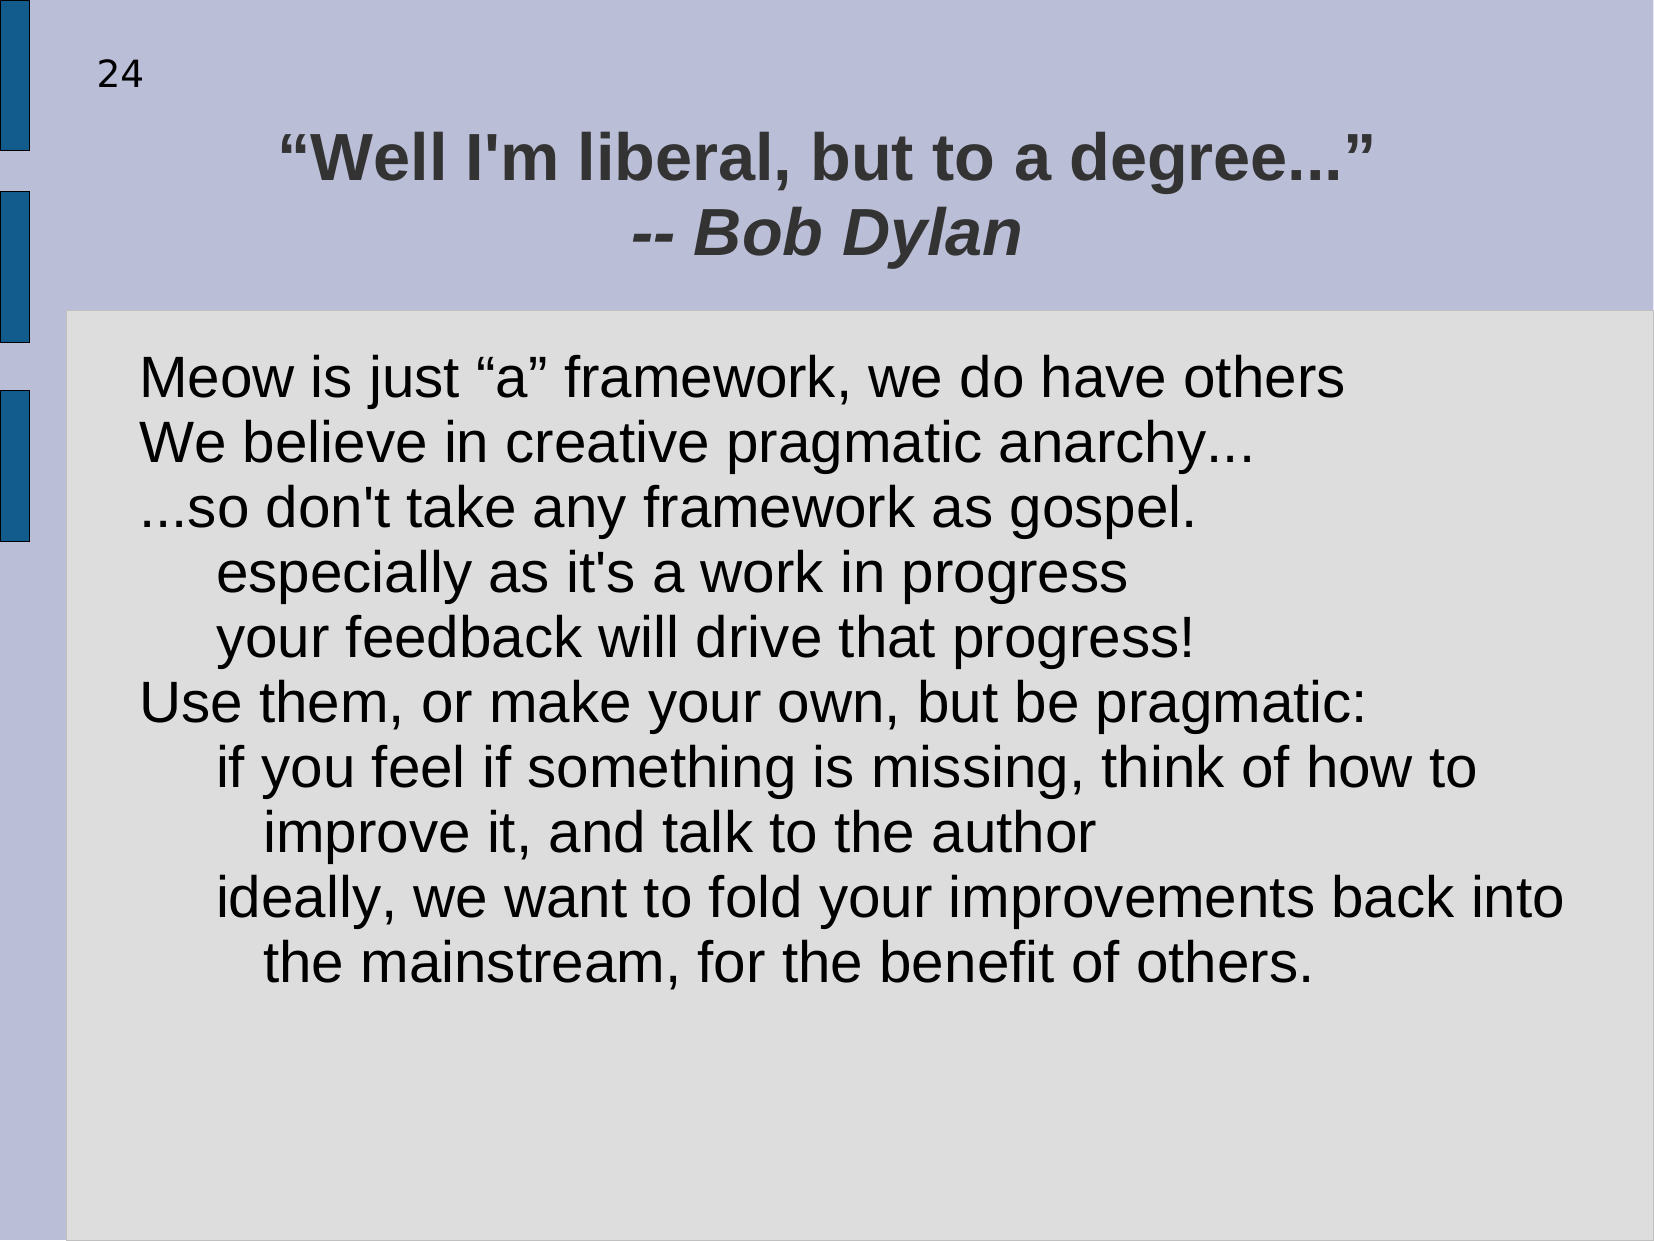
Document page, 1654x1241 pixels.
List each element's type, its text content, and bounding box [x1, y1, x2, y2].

text_box <number> [84, 45, 319, 119]
title “Well I'm liberal, but to a degree...” -- Bob Dylan [121, 91, 1534, 299]
list Meow is just “a” framework, we do have others We believe in creative pragmatic anarchy... ...so don't take any framework as gospel. especially as it's a work in progress your feedback will drive that progress! Use them, or make your own, but be pragmatic: if you feel if something is missing, think of how to improve it, and talk to the author ideally, we want to fold your improvements back into the mainstream, for the benefit of others. [121, 344, 1625, 1127]
